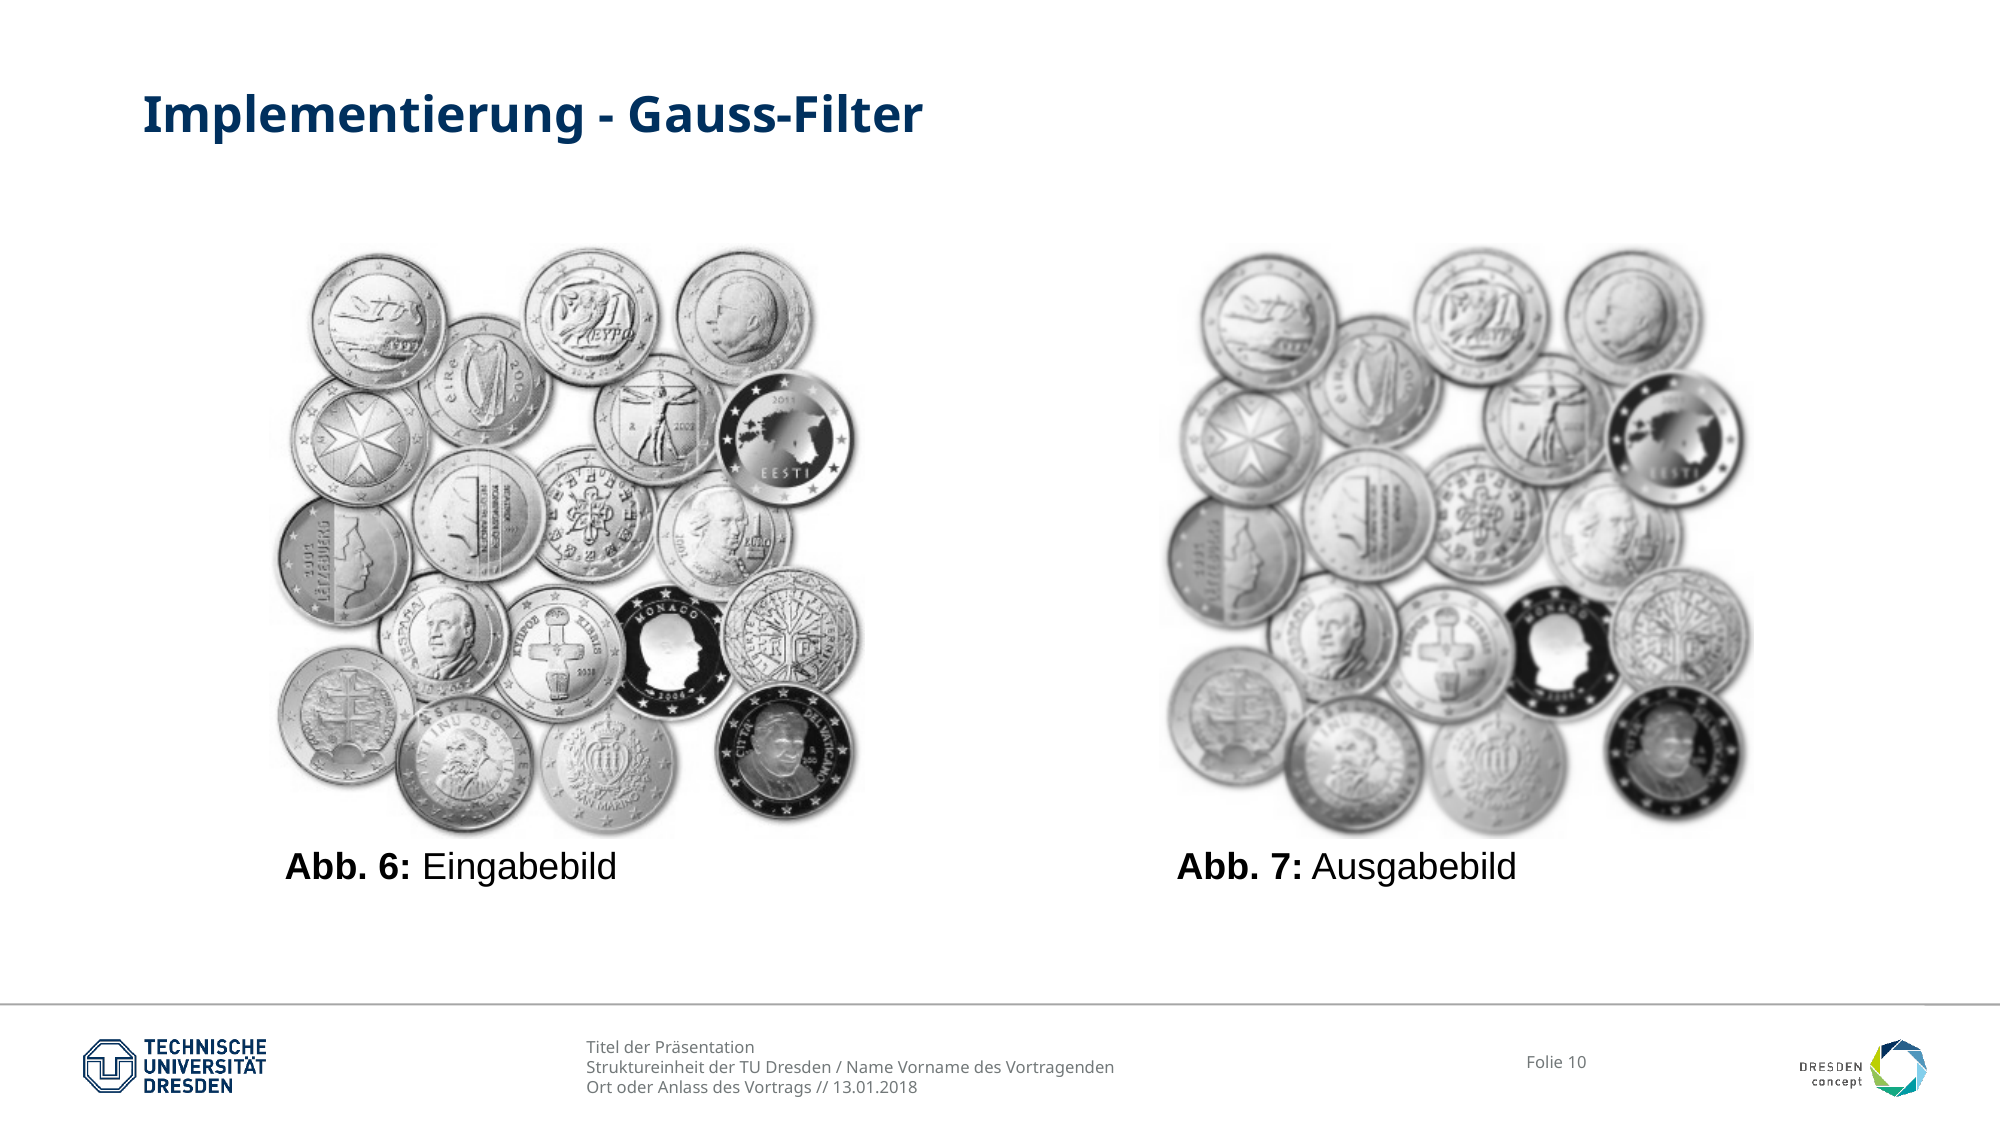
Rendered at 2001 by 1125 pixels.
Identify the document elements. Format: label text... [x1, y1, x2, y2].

picture [1800, 1039, 1927, 1097]
picture [83, 1039, 266, 1093]
text_box Abb. 6: Eingabebild [269, 838, 875, 895]
title Implementierung - Gauss-Filter [143, 56, 1880, 169]
picture [269, 243, 865, 838]
picture [1159, 243, 1754, 839]
text_box Abb. 7: Ausgabebild [1161, 838, 1766, 895]
